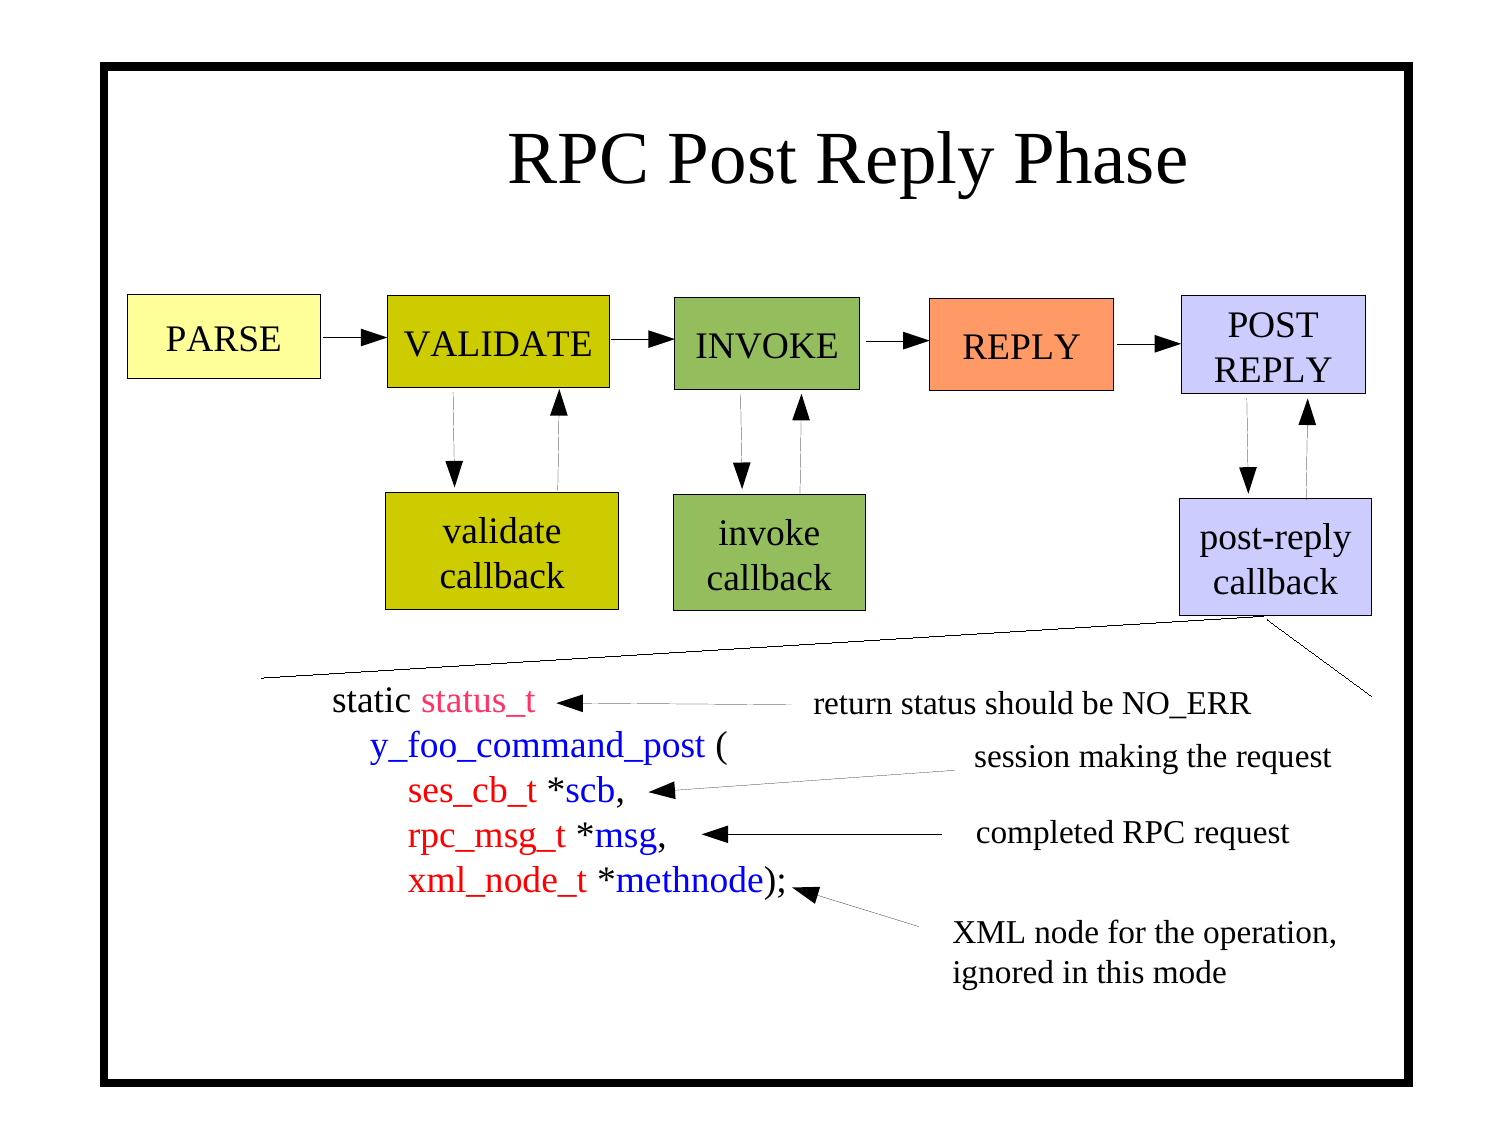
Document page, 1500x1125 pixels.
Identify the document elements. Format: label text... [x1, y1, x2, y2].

text_box POST REPLY [1181, 295, 1366, 394]
text_box return status should be NO_ERR [798, 673, 1267, 747]
text_box session making the request [959, 726, 1348, 800]
text_box post-reply callback [1179, 498, 1372, 616]
text_box static status_t y_foo_command_post ( ses_cb_t *scb, rpc_msg_t *msg, xml_node_t *methnode); [317, 667, 802, 908]
text_box PARSE [127, 294, 321, 379]
text_box INVOKE [674, 297, 860, 390]
text_box invoke callback [673, 494, 866, 611]
text_box VALIDATE [387, 295, 610, 388]
text_box REPLY [929, 298, 1114, 391]
text_box RPC Post Reply Phase [492, 100, 1204, 206]
text_box completed RPC request [961, 803, 1306, 858]
text_box validate callback [385, 492, 619, 610]
text_box XML node for the operation, ignored in this mode [937, 903, 1353, 998]
